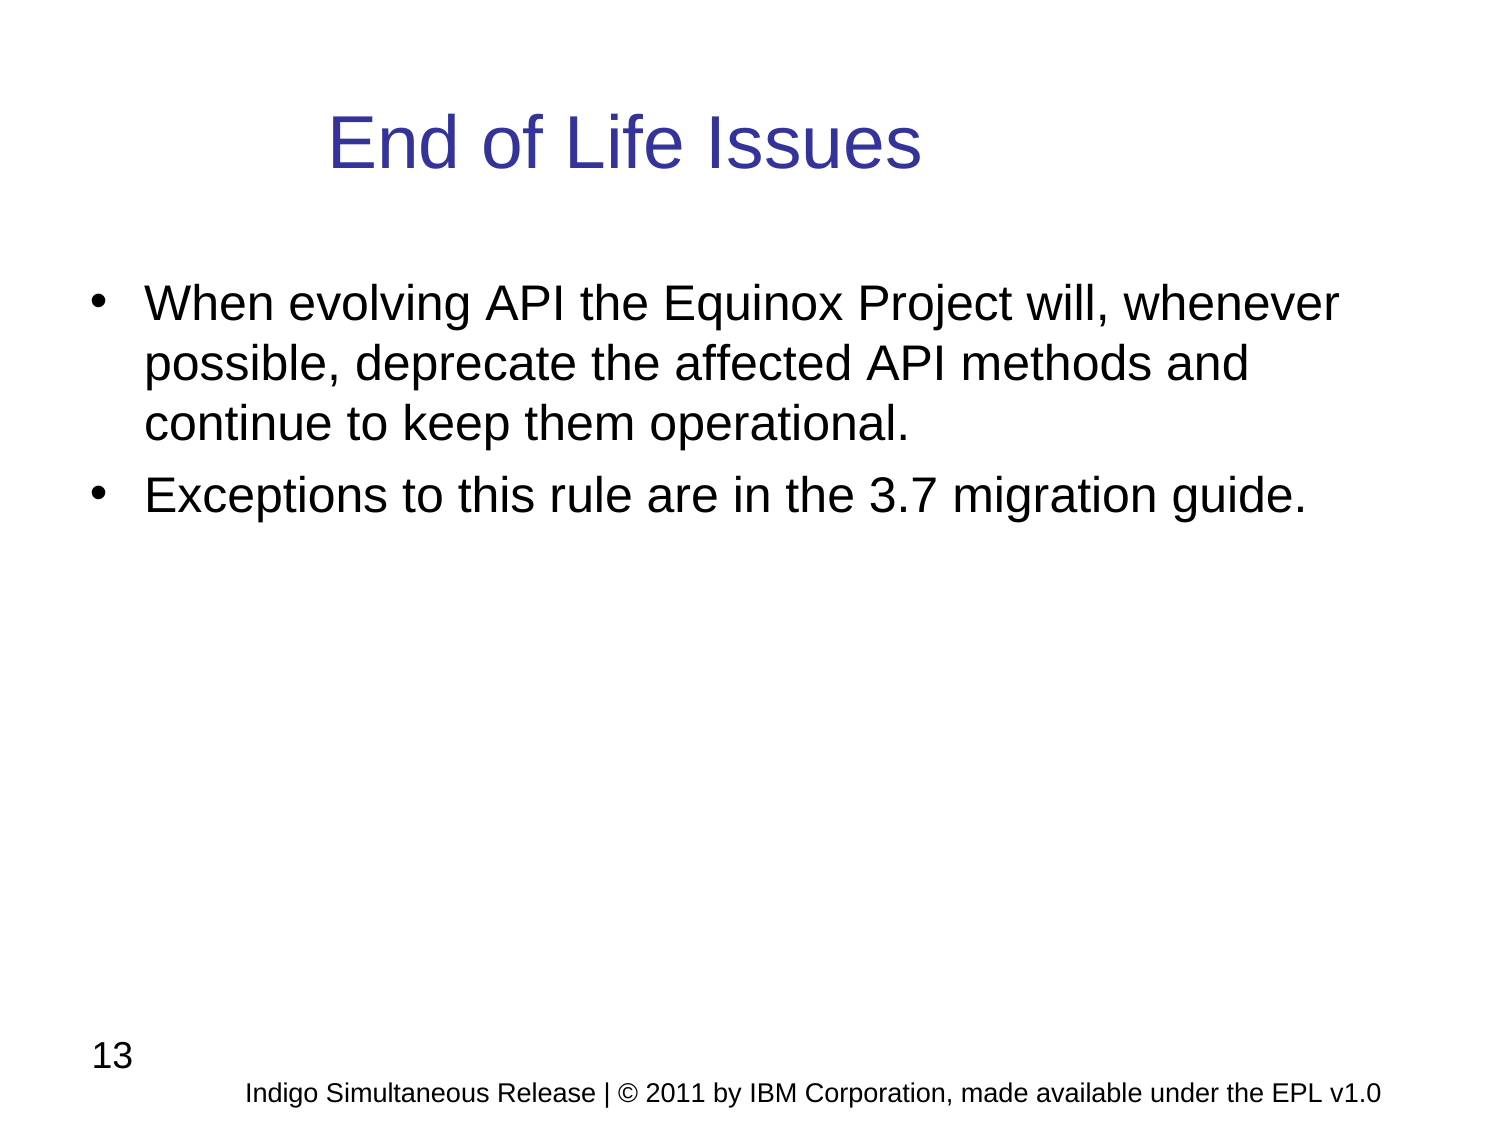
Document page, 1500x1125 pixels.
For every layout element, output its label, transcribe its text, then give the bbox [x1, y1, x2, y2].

list When evolving API the Equinox Project will, whenever possible, deprecate the affected API methods and continue to keep them operational. Exceptions to this rule are in the 3.7 migration guide. [75, 262, 1426, 1005]
title End of Life Issues [74, 45, 1176, 233]
